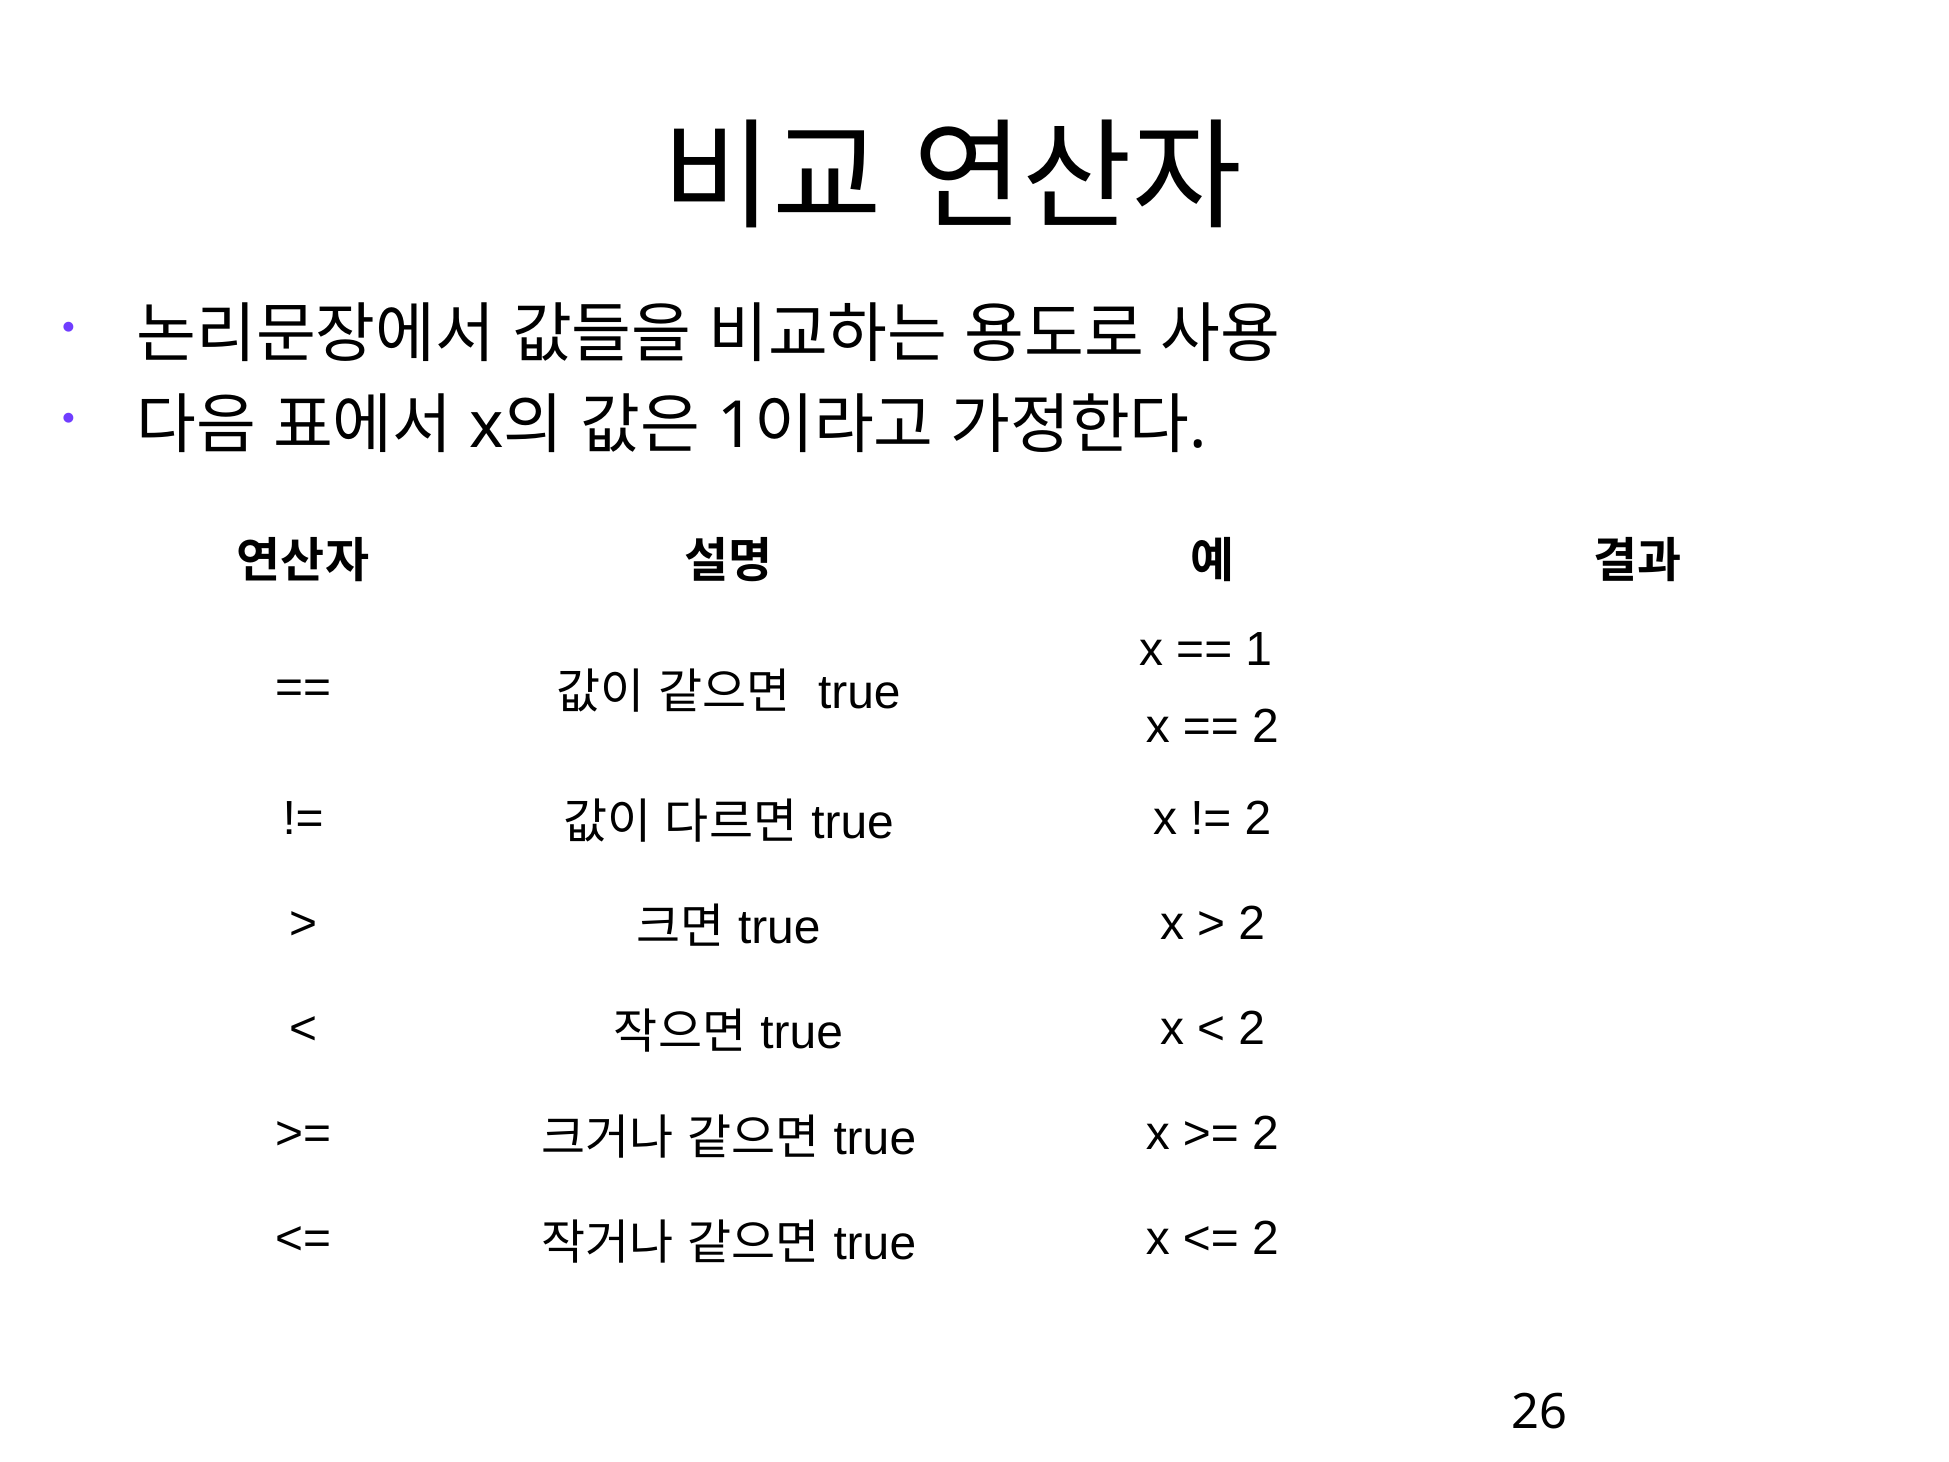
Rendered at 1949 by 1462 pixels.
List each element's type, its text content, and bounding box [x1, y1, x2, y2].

table_cell [1441, 609, 1835, 687]
table_cell [1441, 1186, 1835, 1291]
table_cell [1441, 1081, 1835, 1186]
table_header 결과 [1441, 504, 1835, 609]
table_cell < [133, 975, 473, 1081]
table_cell [1441, 687, 1835, 765]
table_cell != [133, 765, 473, 870]
table_cell 크면 true [473, 870, 984, 975]
table_cell [1441, 975, 1835, 1081]
table_cell <= [133, 1186, 473, 1291]
table_cell 작거나 같으면 true [473, 1186, 984, 1291]
table_cell x == 1 [984, 609, 1441, 687]
table_cell >= [133, 1081, 473, 1186]
table_cell 값이 같으면 true [473, 609, 984, 765]
table_cell x > 2 [984, 870, 1441, 975]
table_cell [1441, 870, 1835, 975]
table_cell 작으면 true [473, 975, 984, 1081]
table_header 설명 [473, 504, 984, 609]
table_cell x >= 2 [984, 1081, 1441, 1186]
table_cell > [133, 870, 473, 975]
slide_number <숫자> [1496, 1372, 1899, 1462]
table_cell x < 2 [984, 975, 1441, 1081]
table_cell [1441, 765, 1835, 870]
table_cell 크거나 같으면 true [473, 1081, 984, 1186]
table_header 예 [984, 504, 1441, 609]
table_cell == [133, 609, 473, 765]
title 비교 연산자 [156, 92, 1749, 255]
table_cell x == 2 [984, 687, 1441, 765]
table_cell 값이 다르면 true [473, 765, 984, 870]
list 논리문장에서 값들을 비교하는 용도로 사용 다음 표에서 x의 값은 1이라고 가정한다. [48, 284, 1897, 1343]
table_cell x != 2 [984, 765, 1441, 870]
table_header 연산자 [133, 504, 473, 609]
table_cell x <= 2 [984, 1186, 1441, 1291]
